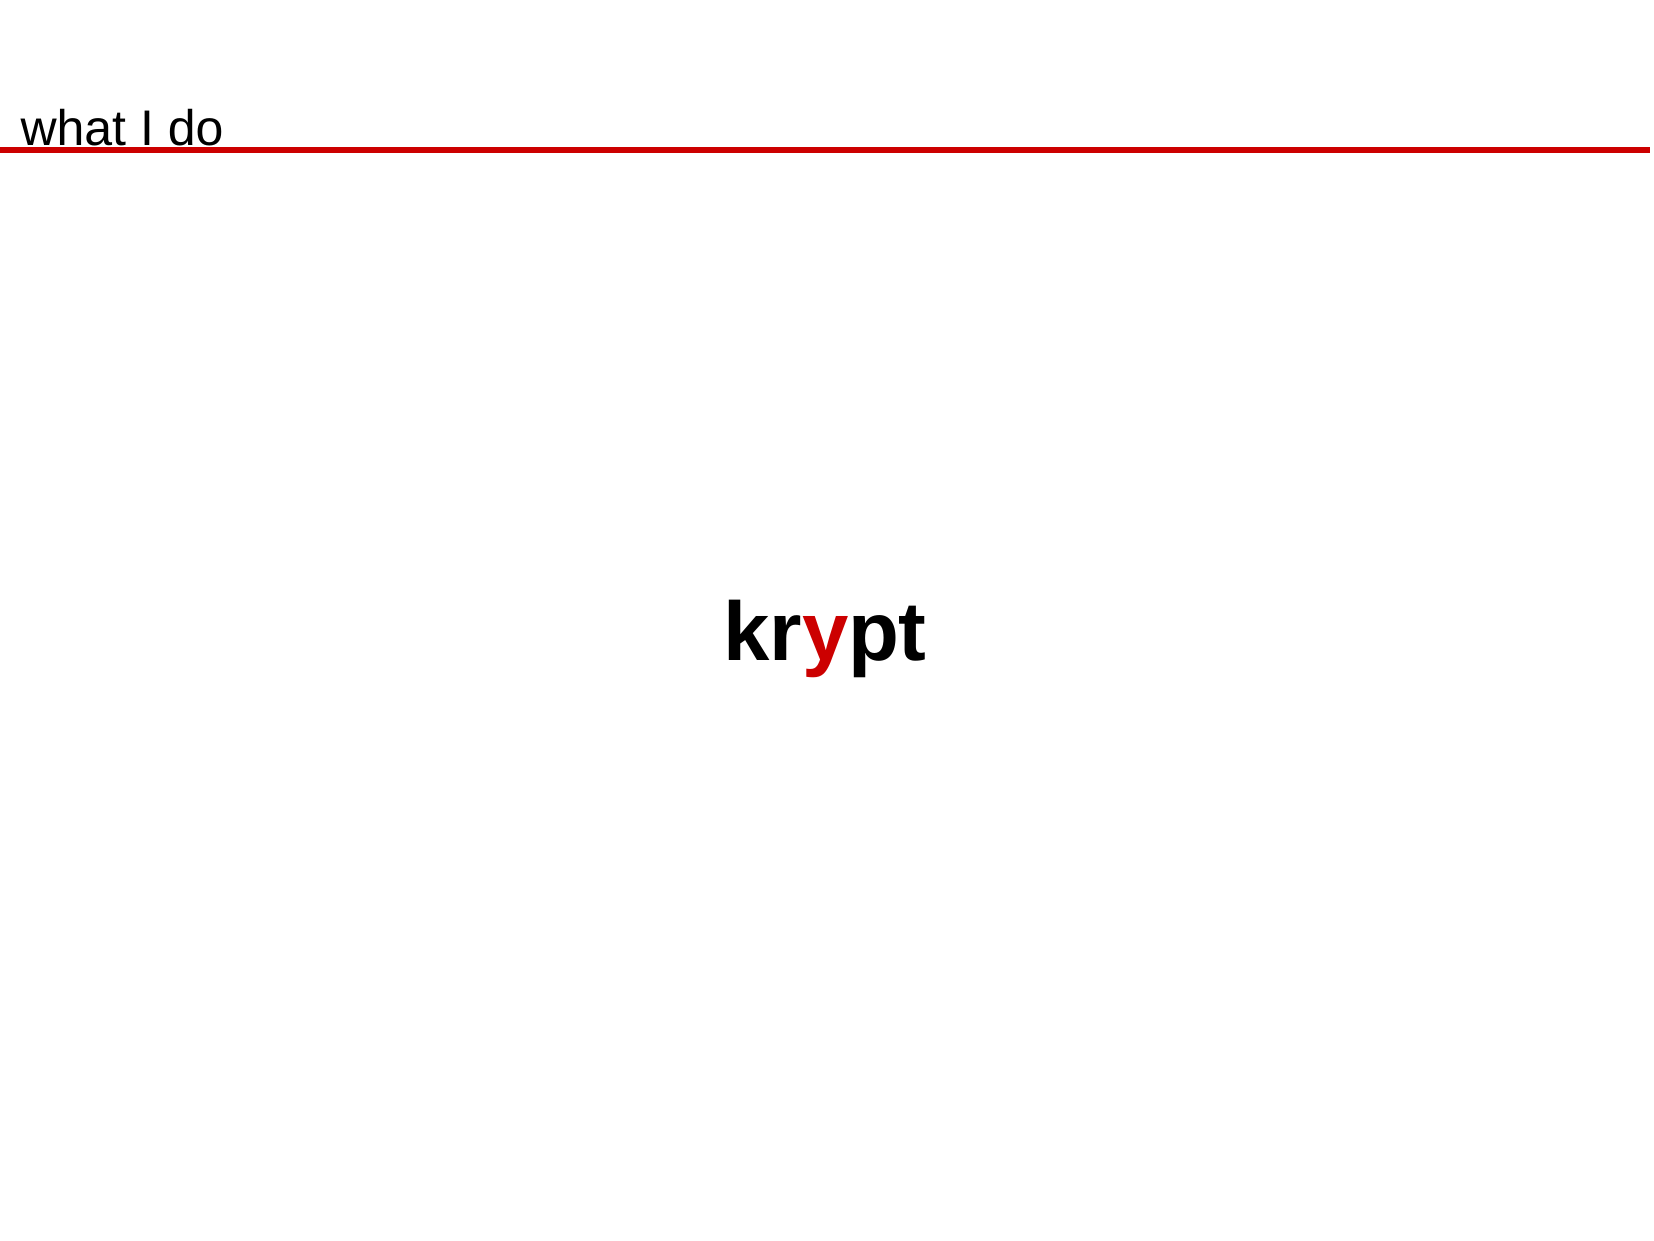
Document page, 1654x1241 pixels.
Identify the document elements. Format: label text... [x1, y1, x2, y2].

subtitle [0, 0, 1654, 147]
text_box what I do [5, 92, 1654, 164]
subtitle [0, 153, 1654, 1241]
text_box krypt [0, 584, 1651, 678]
